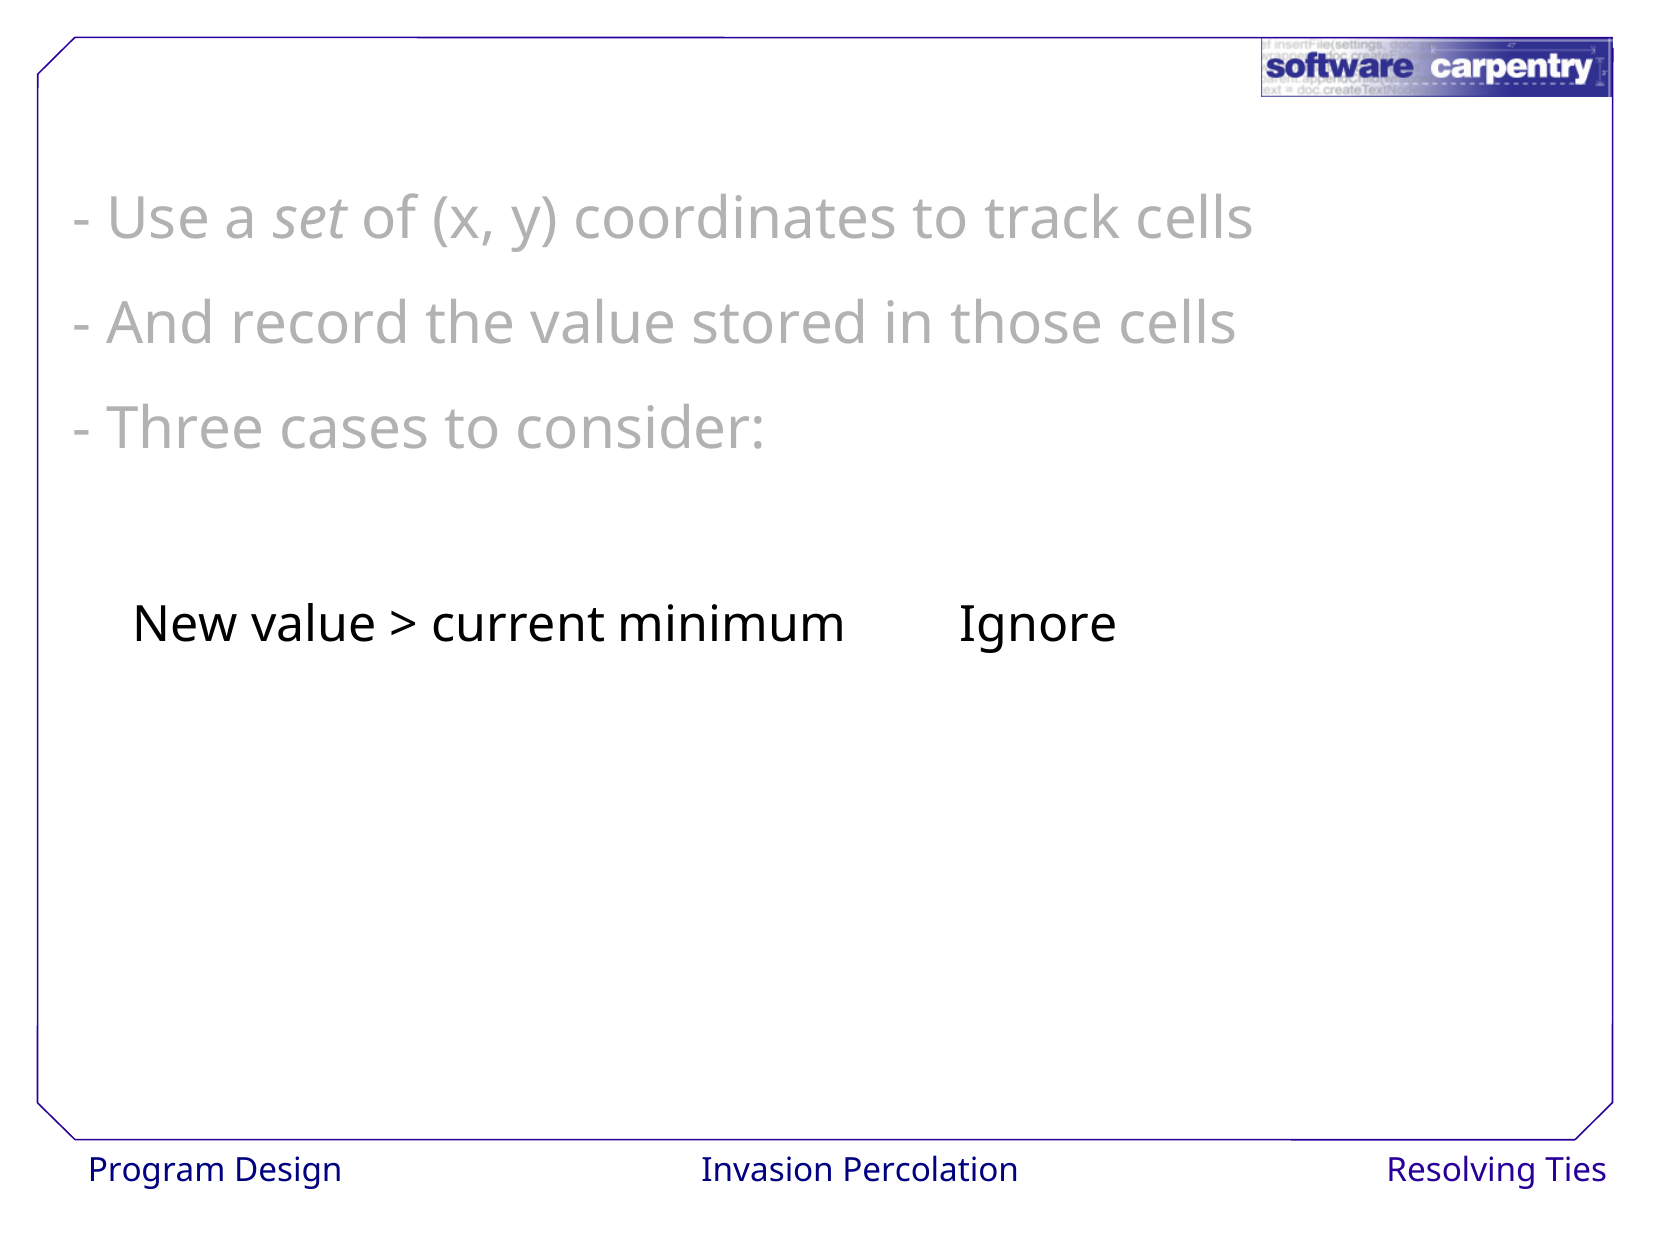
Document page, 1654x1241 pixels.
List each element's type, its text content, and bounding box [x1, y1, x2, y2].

text_box - Use a set of (x, y) coordinates to track cells - And record the value stored in those cells - Three cases to consider: [57, 138, 1420, 469]
picture [1261, 39, 1613, 97]
table_header Ignore [945, 537, 1559, 711]
table_header New value > current minimum [118, 537, 945, 711]
